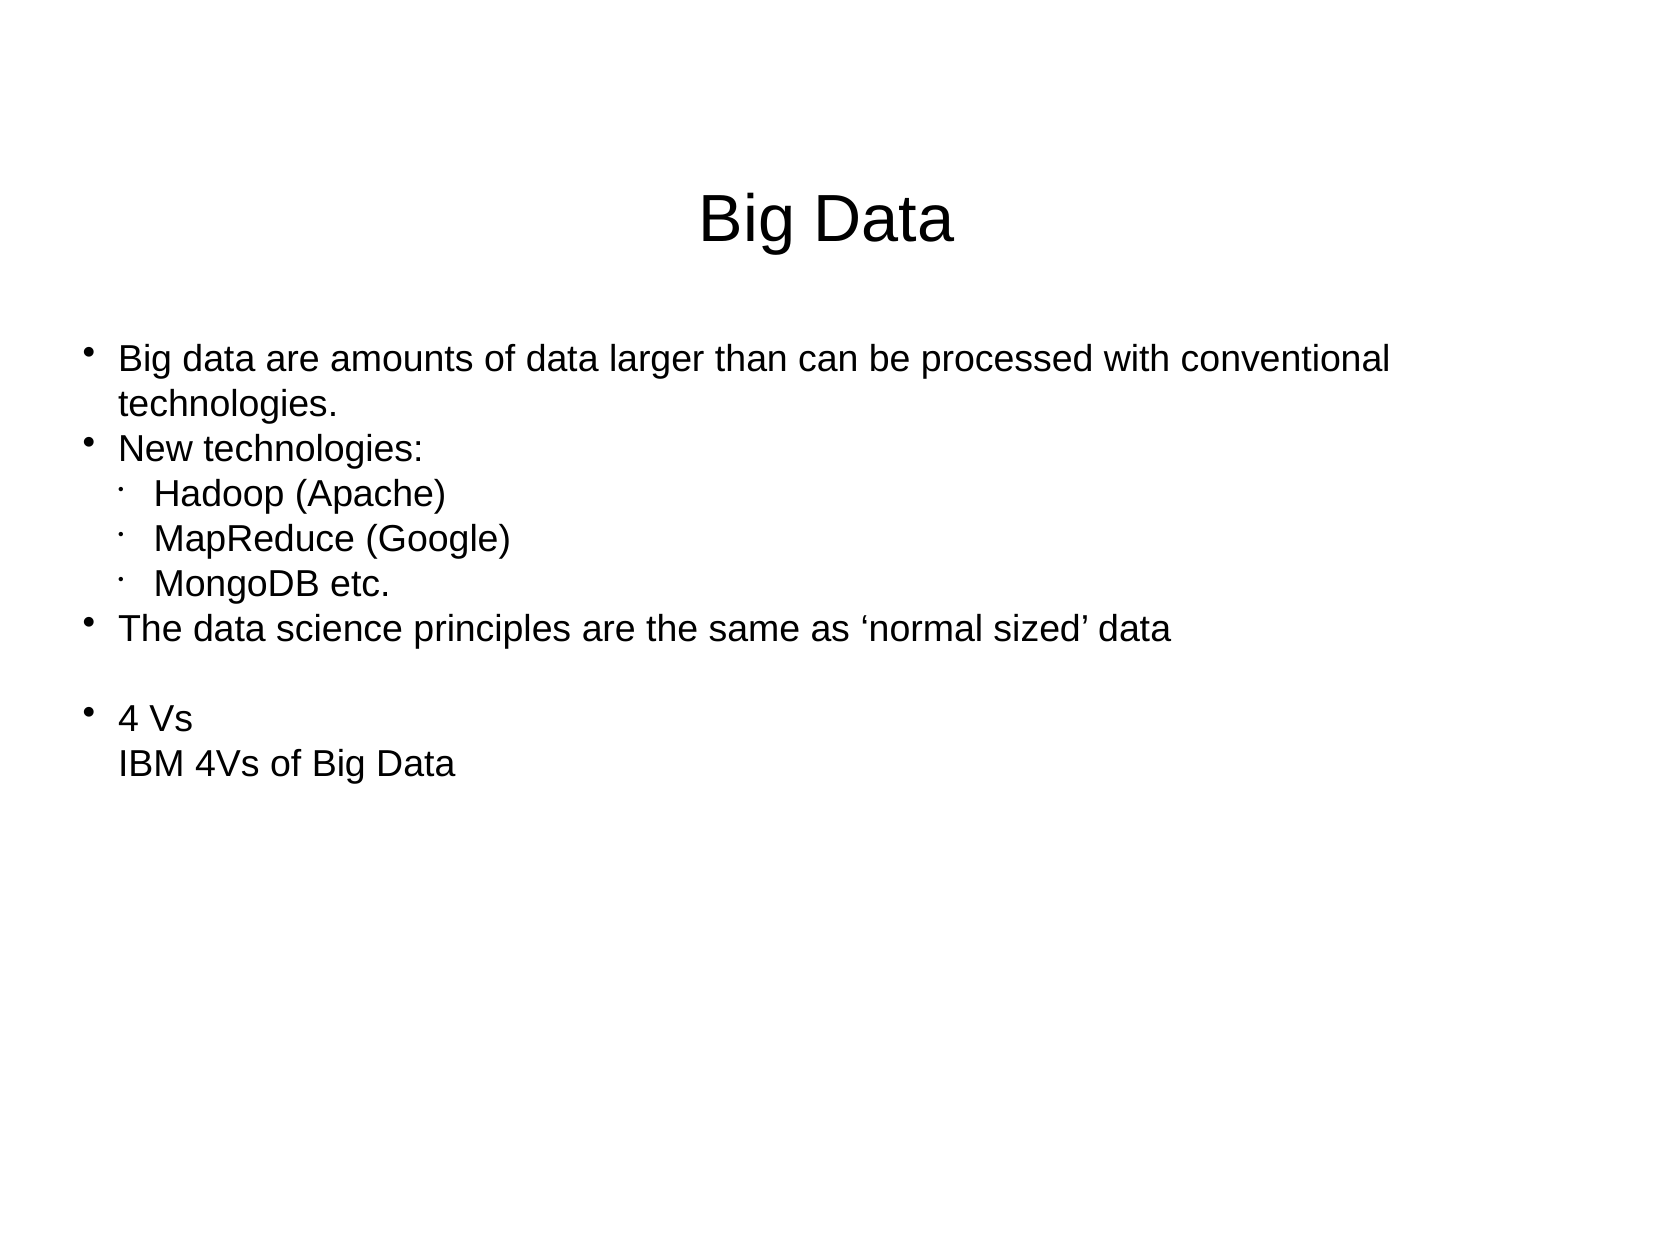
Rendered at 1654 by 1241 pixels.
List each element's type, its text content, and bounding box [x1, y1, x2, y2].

text_box Big Data Big data are amounts of data larger than can be processed with conventional technologies. New technologies: Hadoop (Apache) MapReduce (Google) MongoDB etc. The data science principles are the same as ‘normal sized’ data 4 Vs IBM 4Vs of Big Data [82, 94, 1571, 1146]
